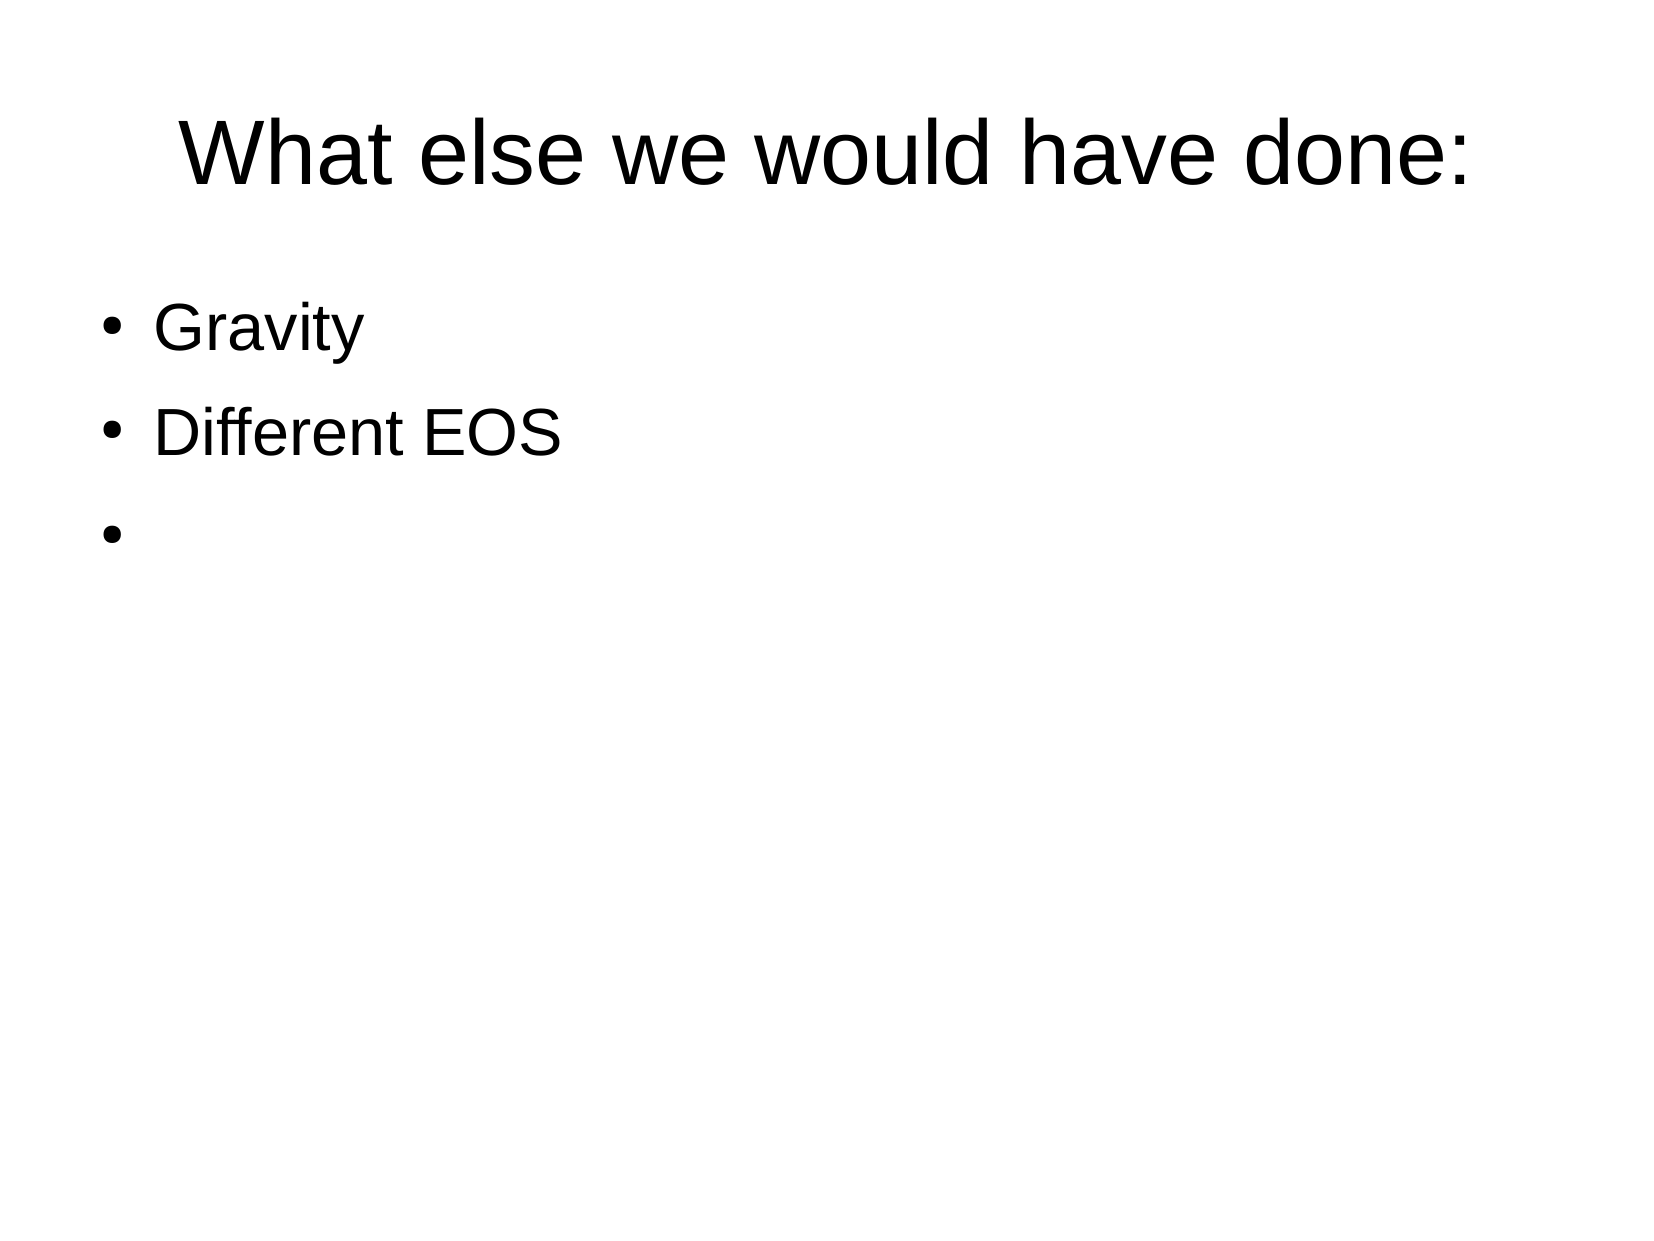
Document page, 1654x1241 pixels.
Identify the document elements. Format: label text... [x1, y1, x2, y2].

title What else we would have done: [82, 49, 1571, 257]
list Gravity Different EOS [82, 290, 1571, 1109]
